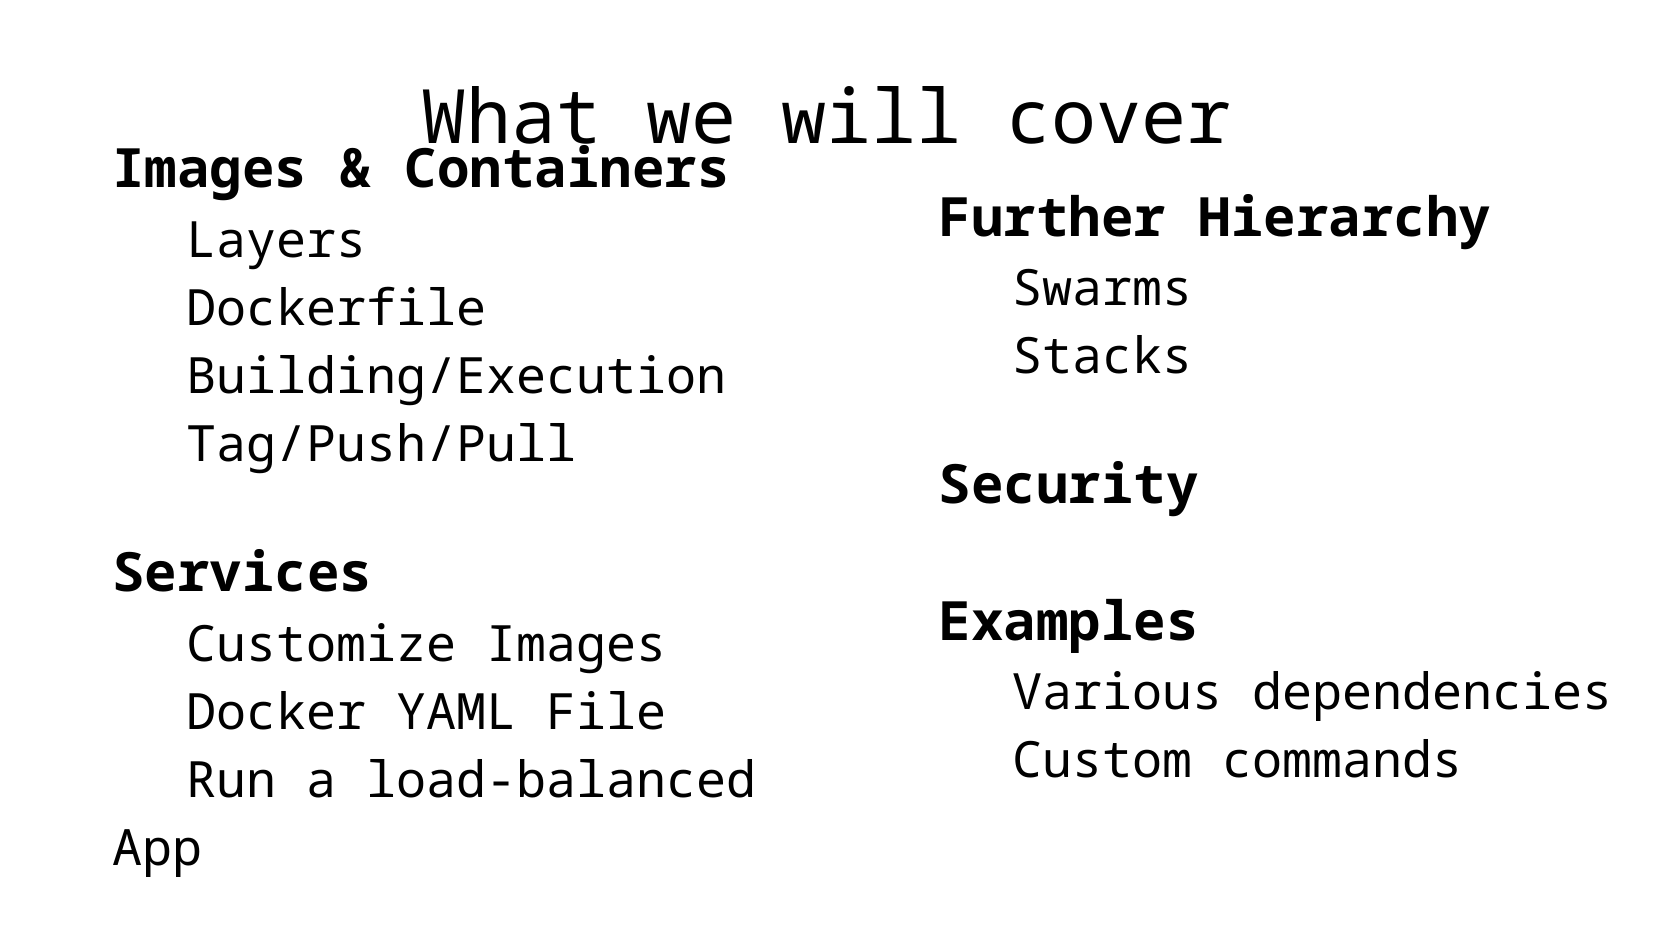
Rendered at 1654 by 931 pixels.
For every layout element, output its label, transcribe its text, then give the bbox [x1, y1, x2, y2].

text_box Further Hierarchy Swarms Stacks Security Examples Various dependencies Custom commands [938, 241, 1654, 781]
subtitle Images & Containers Layers Dockerfile Building/Execution Tag/Push/Pull Services Customize Images Docker YAML File Run a load-balanced App [112, 235, 857, 775]
title What we will cover [82, 37, 1571, 193]
